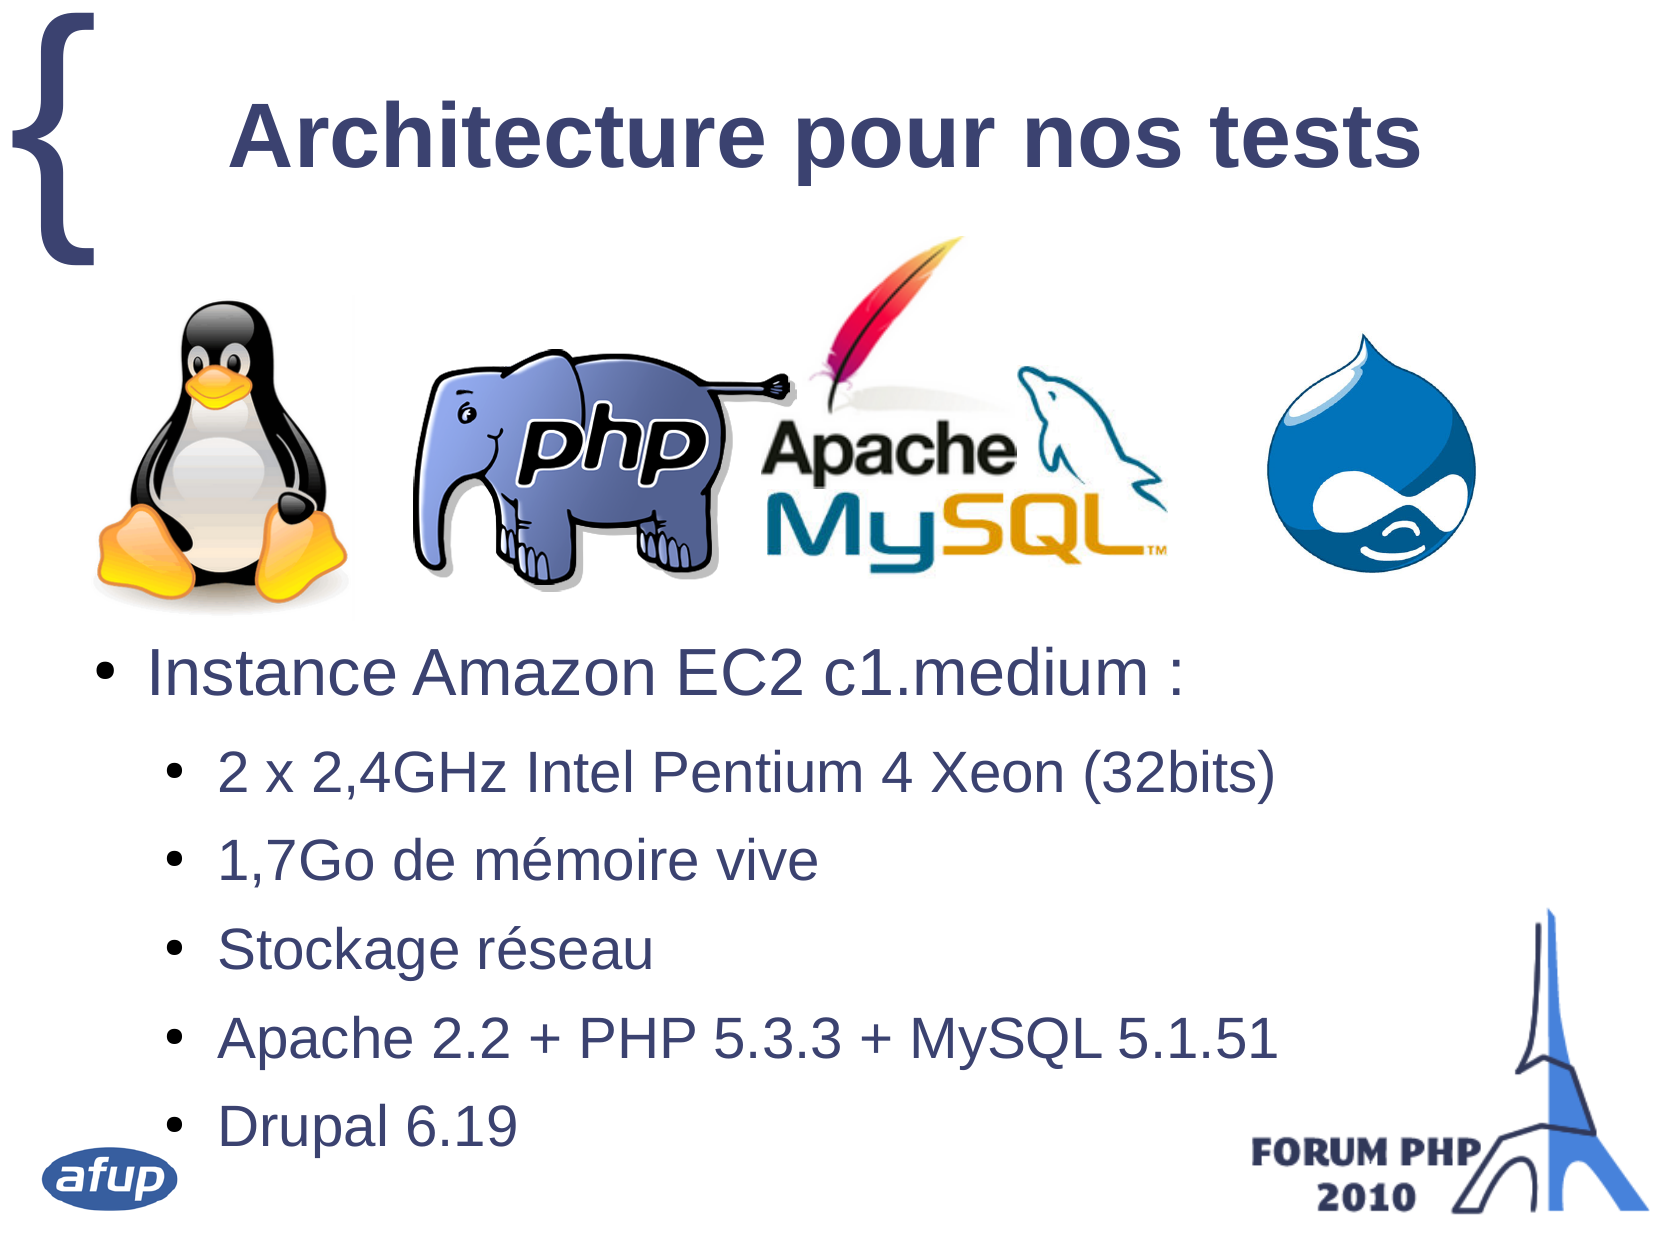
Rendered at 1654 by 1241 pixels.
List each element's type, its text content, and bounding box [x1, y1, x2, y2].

picture [389, 236, 1168, 625]
picture [1240, 872, 1650, 1241]
picture [41, 1146, 178, 1211]
title Architecture pour nos tests [82, 31, 1571, 239]
list Instance Amazon EC2 c1.medium : 2 x 2,4GHz Intel Pentium 4 Xeon (32bits) 1,7Go de mémoire vive Stockage réseau Apache 2.2 + PHP 5.3.3 + MySQL 5.1.51 Drupal 6.19 [75, 635, 1564, 1159]
picture [1265, 331, 1477, 574]
picture [88, 295, 355, 621]
